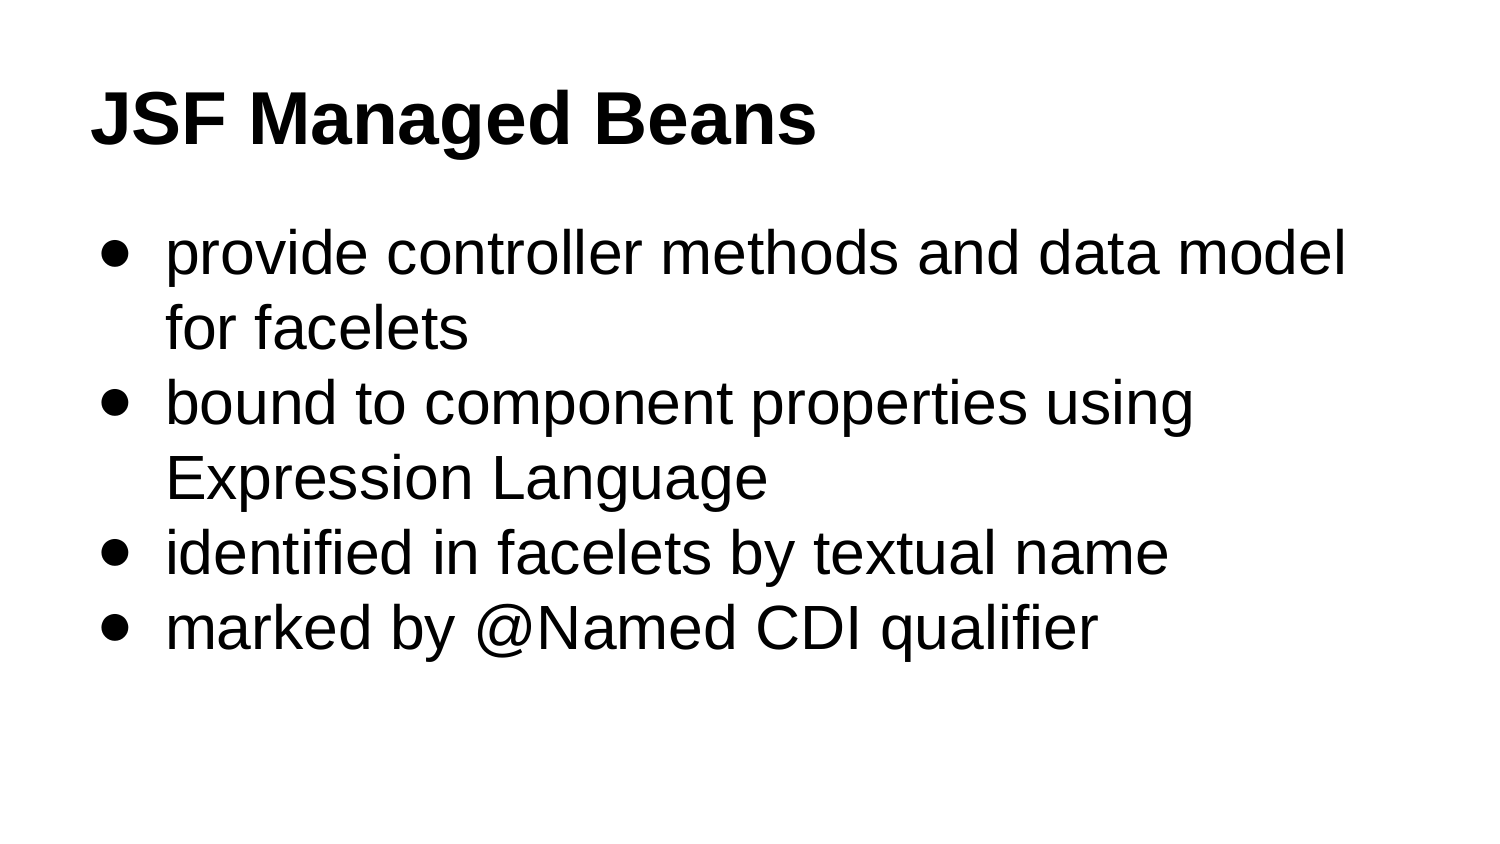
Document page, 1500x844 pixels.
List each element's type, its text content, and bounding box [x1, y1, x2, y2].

list provide controller methods and data model for facelets bound to component properties using Expression Language identified in facelets by textual name marked by @Named CDI qualifier [75, 196, 1425, 808]
title JSF Managed Beans [75, 33, 1425, 175]
